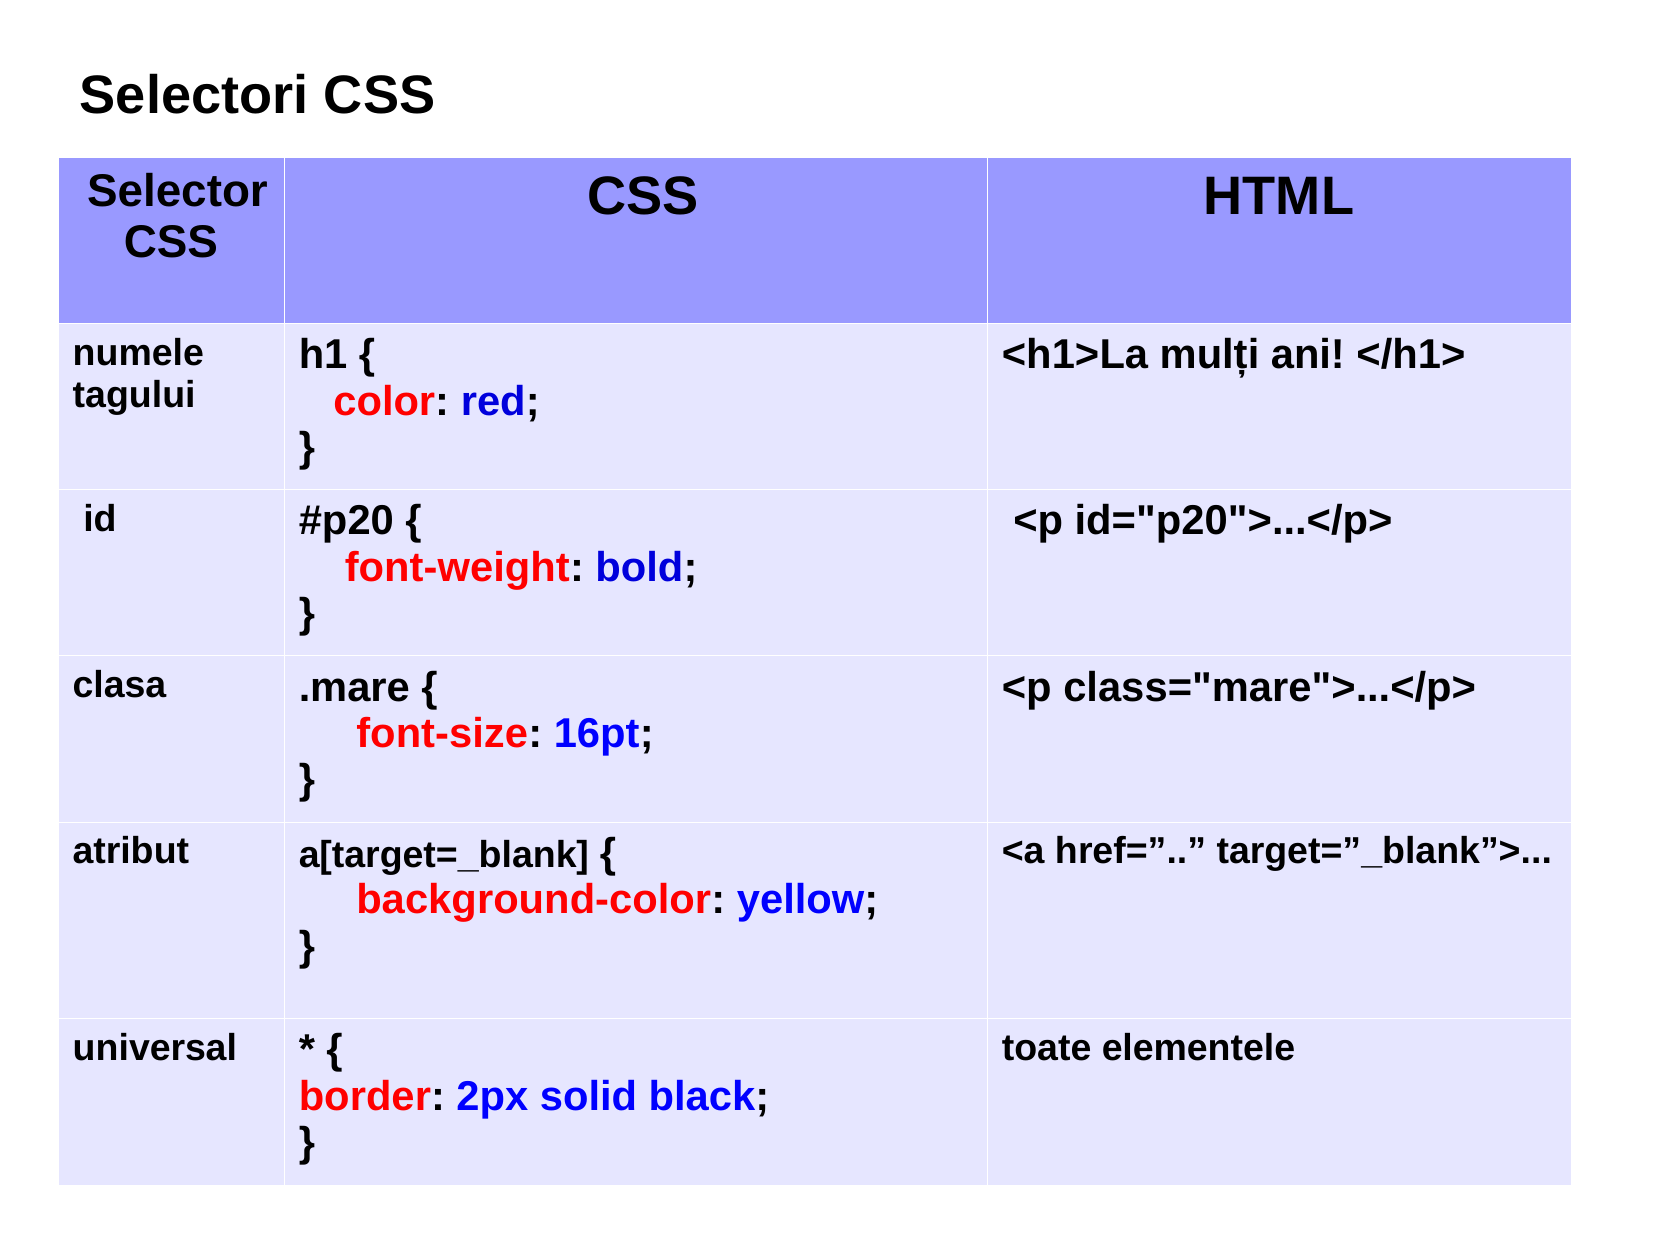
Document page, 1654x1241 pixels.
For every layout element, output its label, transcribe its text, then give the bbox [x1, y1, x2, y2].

table_header CSS [285, 158, 987, 323]
table_cell numele tagului [59, 324, 284, 489]
table_cell <p class="mare">...</p> [988, 656, 1571, 822]
table_cell a[target=_blank] { background-color: yellow; } [285, 823, 987, 1018]
table_cell .mare { font-size: 16pt; } [285, 656, 987, 822]
table_cell universal [59, 1019, 284, 1185]
table_cell <h1>La mulți ani! </h1> [988, 324, 1571, 489]
table_cell atribut [59, 823, 284, 1018]
table_cell <p id="p20">...</p> [988, 490, 1571, 655]
table_cell #p20 { font-weight: bold; } [285, 490, 987, 655]
table_cell <a href=”..” target=”_blank”>... [988, 823, 1571, 1018]
text_box Selectori CSS [64, 56, 1235, 157]
table_header HTML [988, 158, 1571, 323]
table_header Selector CSS [59, 158, 284, 323]
table_cell id [59, 490, 284, 655]
table_cell toate elementele [988, 1019, 1571, 1185]
table_cell clasa [59, 656, 284, 822]
table_cell * { border: 2px solid black; } [285, 1019, 987, 1185]
table_cell h1 { color: red; } [285, 324, 987, 489]
